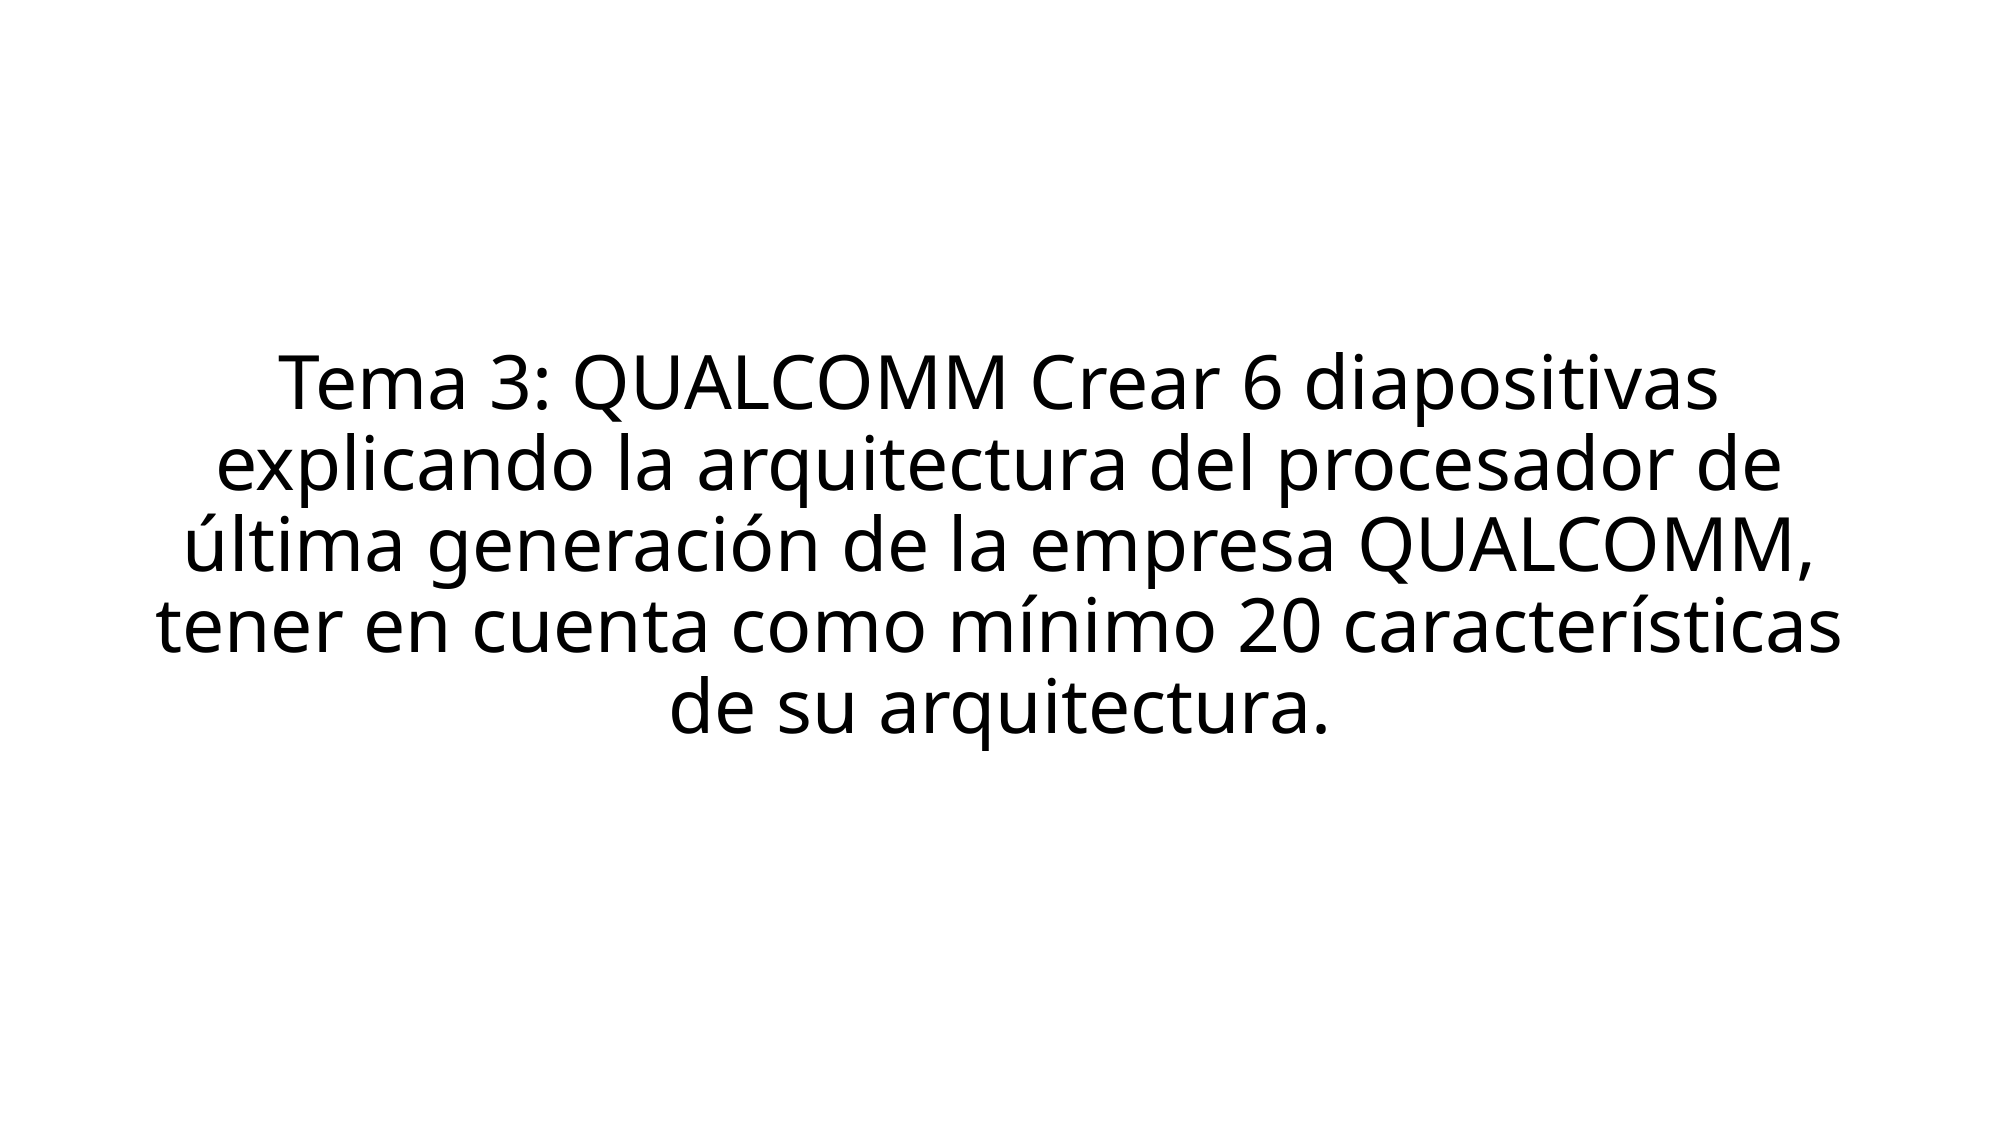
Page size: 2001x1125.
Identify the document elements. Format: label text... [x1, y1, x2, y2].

title Tema 3: QUALCOMM Crear 6 diapositivas explicando la arquitectura del procesador de última generación de la empresa QUALCOMM, tener en cuenta como mínimo 20 características de su arquitectura. [137, 59, 1863, 1035]
